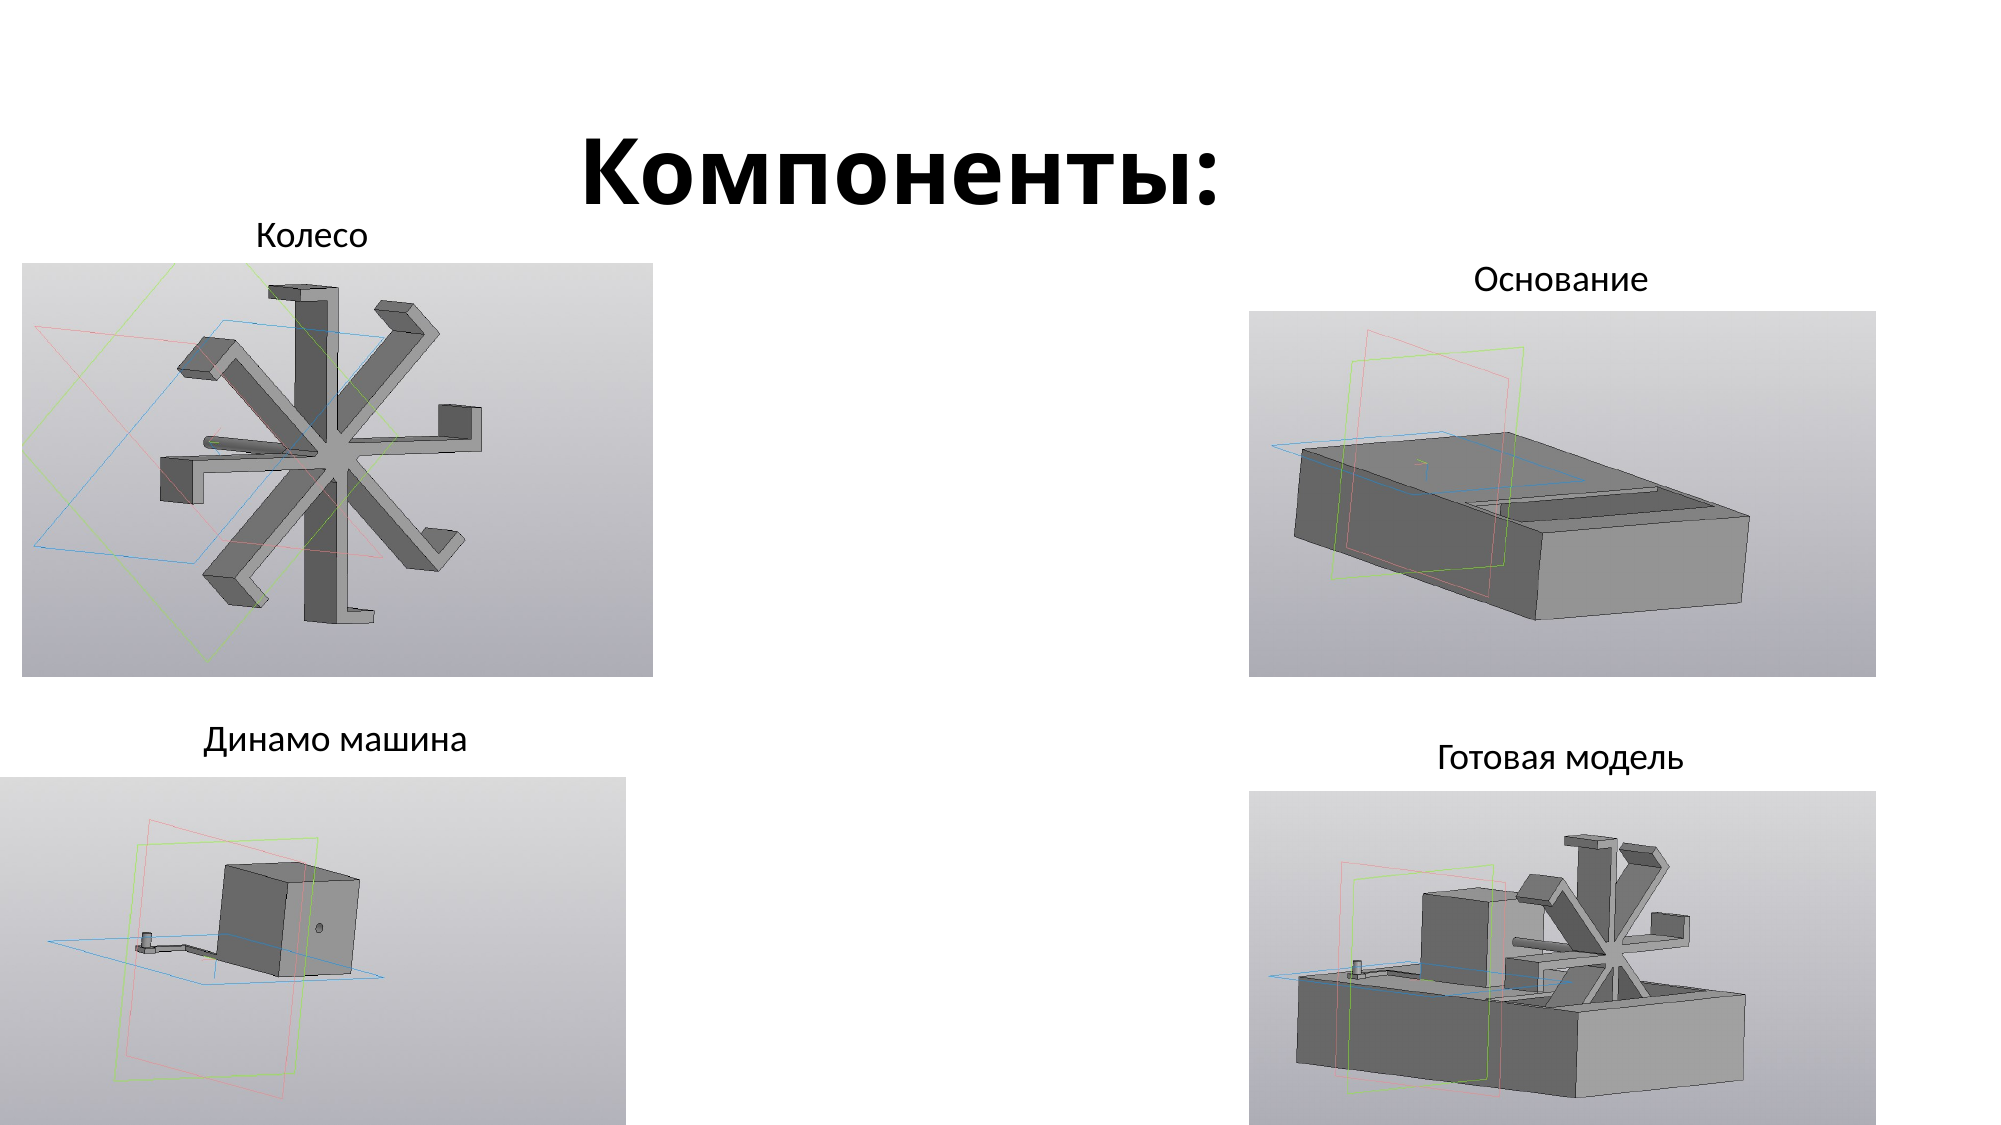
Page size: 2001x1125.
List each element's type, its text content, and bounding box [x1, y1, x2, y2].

picture [1249, 791, 1876, 1125]
picture [1249, 311, 1876, 677]
text_box Динамо машина [188, 706, 487, 768]
text_box Основание [1458, 246, 1667, 307]
text_box Колесо [241, 202, 385, 264]
text_box Готовая модель [1422, 724, 1703, 786]
picture [0, 777, 626, 1125]
title Компоненты: [578, 59, 2000, 277]
picture [22, 263, 653, 677]
